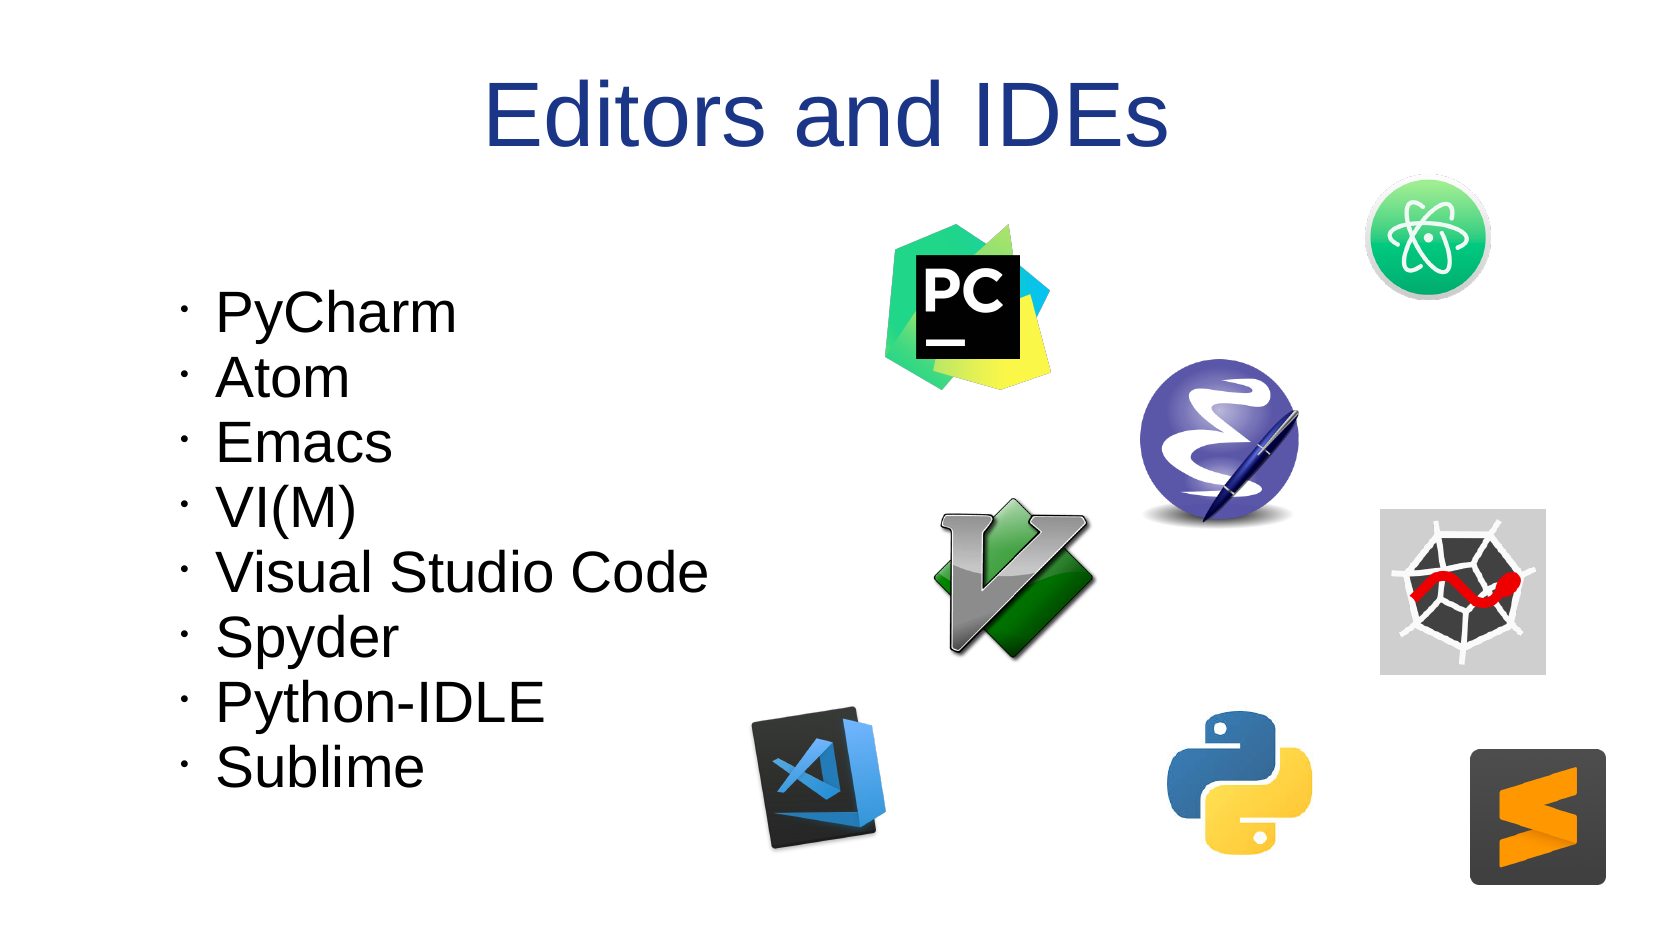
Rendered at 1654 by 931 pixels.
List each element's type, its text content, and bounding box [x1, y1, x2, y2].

picture [1140, 359, 1310, 529]
picture [885, 224, 1051, 391]
picture [1167, 705, 1396, 856]
picture [1365, 174, 1491, 301]
subtitle PyCharm Atom Emacs VI(M) Visual Studio Code Spyder Python-IDLE Sublime [180, 270, 1486, 810]
picture [1380, 509, 1546, 676]
picture [747, 704, 886, 856]
title Editors and IDEs [82, 37, 1571, 193]
picture [930, 494, 1100, 665]
picture [1470, 749, 1606, 886]
